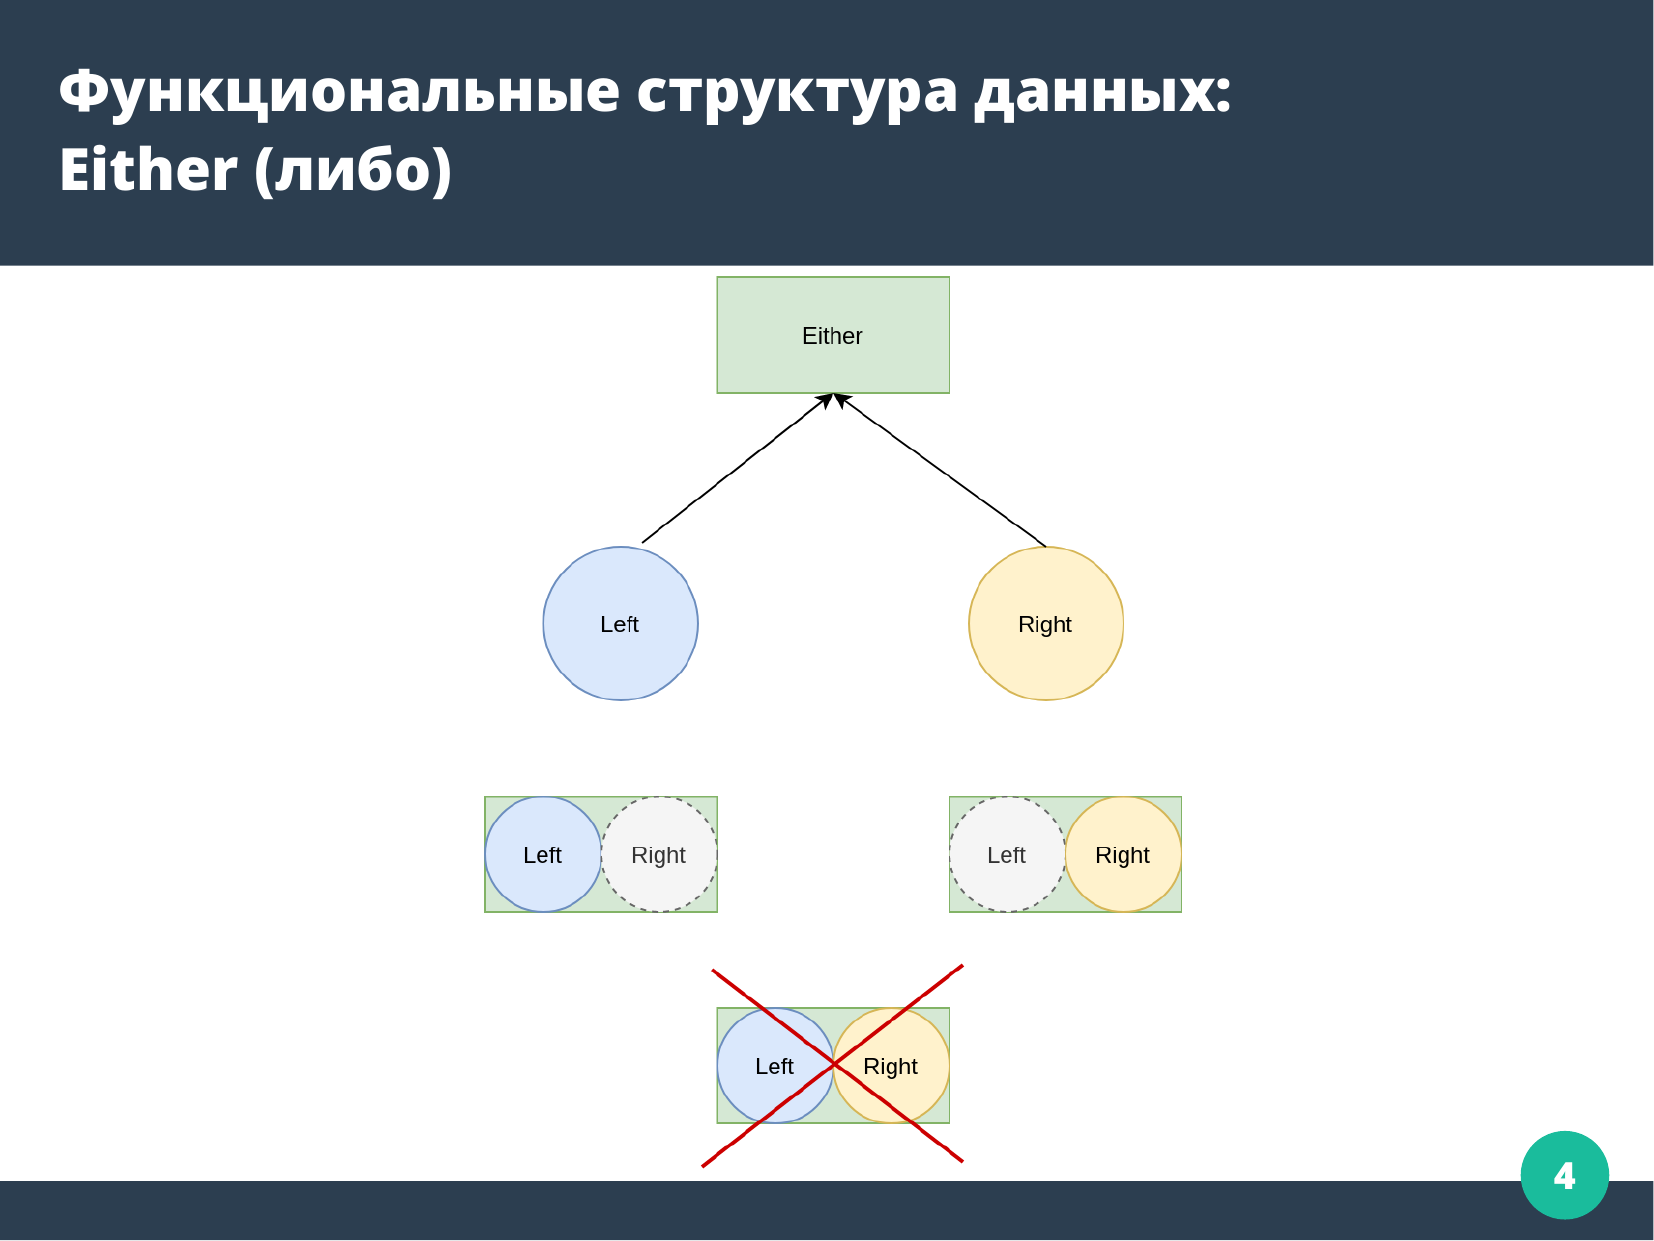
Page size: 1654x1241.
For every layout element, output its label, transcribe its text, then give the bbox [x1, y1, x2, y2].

title Функциональные структура данных: Either (либо) [59, 49, 1595, 207]
picture [484, 276, 1182, 1170]
